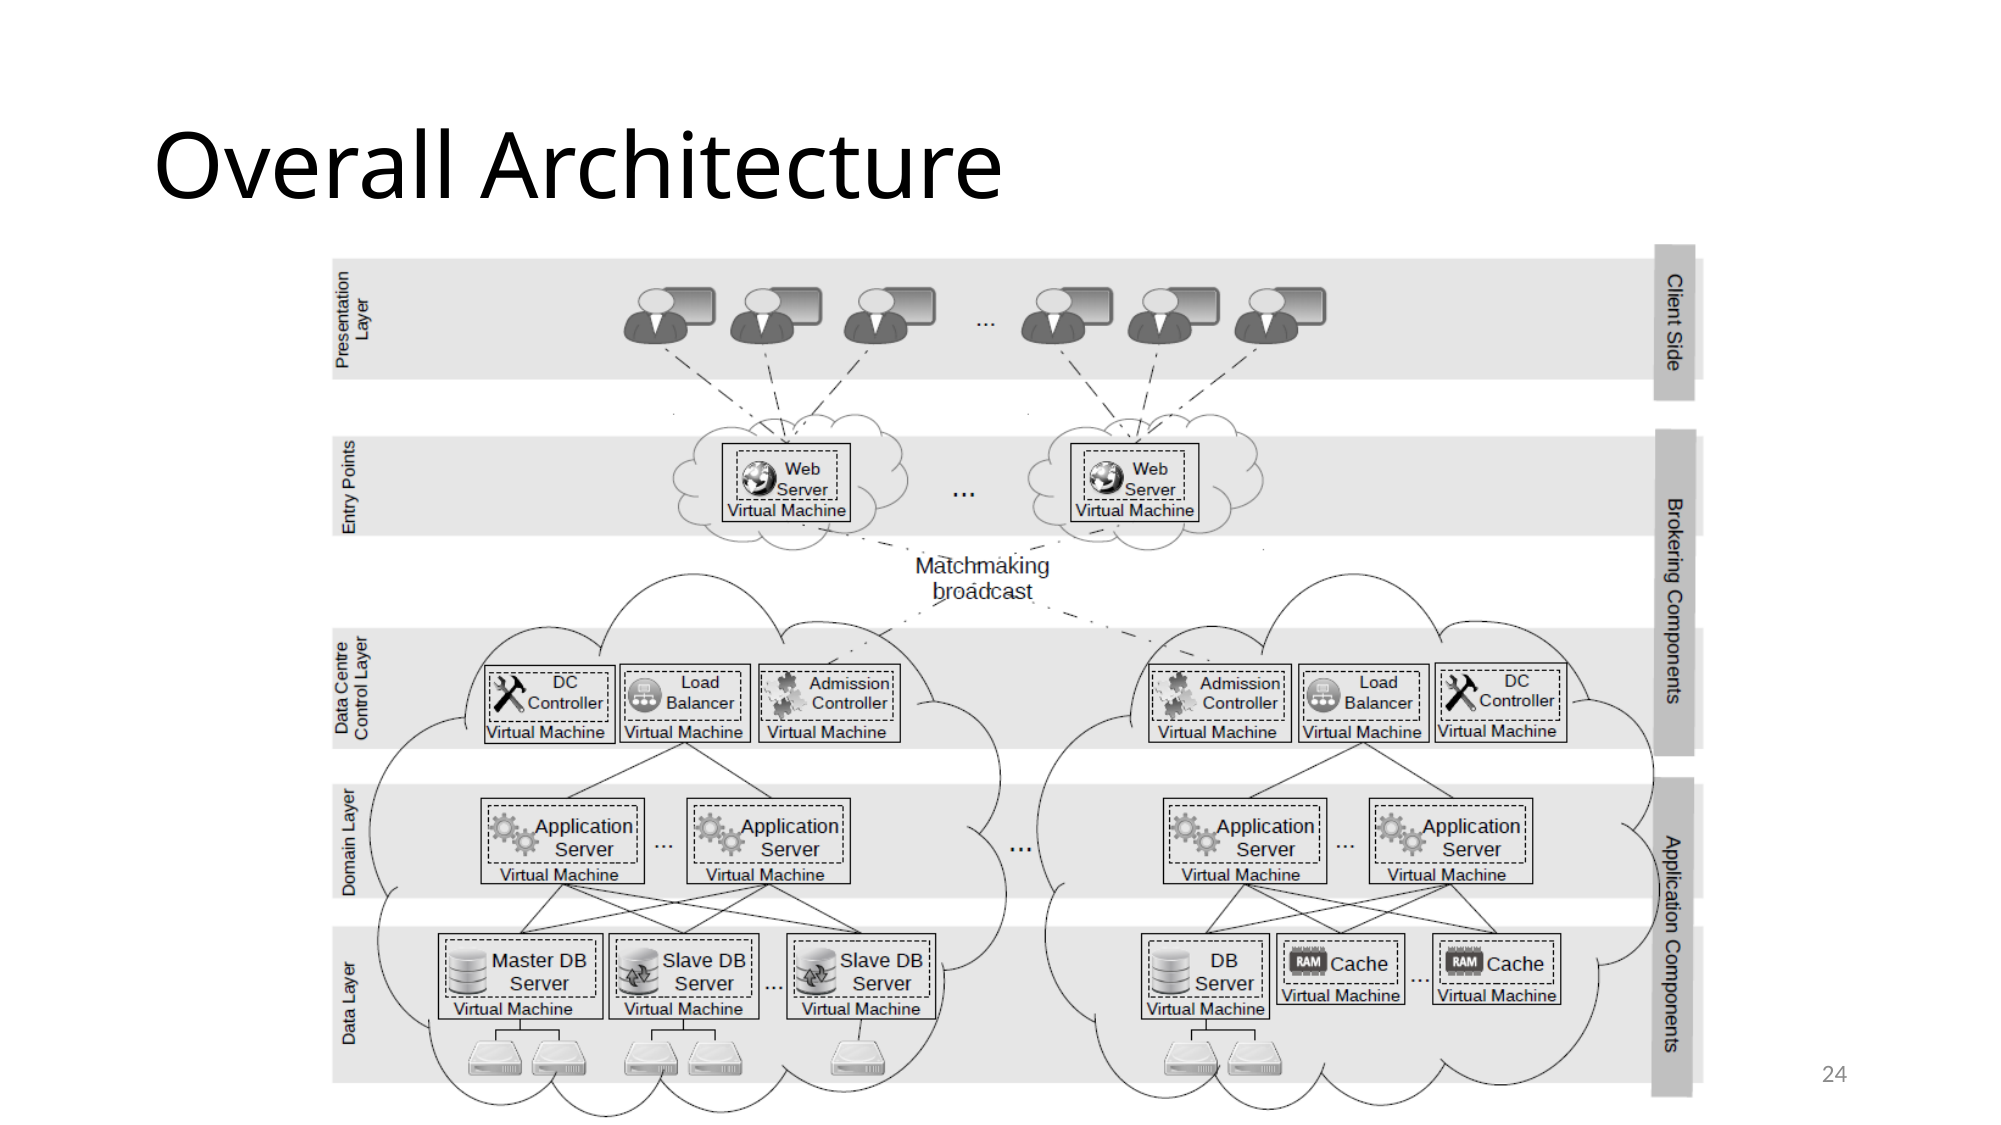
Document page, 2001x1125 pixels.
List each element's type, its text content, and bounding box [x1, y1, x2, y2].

picture [321, 237, 1715, 1125]
slide_number <number> [1412, 1042, 1863, 1103]
title Overall Architecture [137, 59, 1863, 278]
